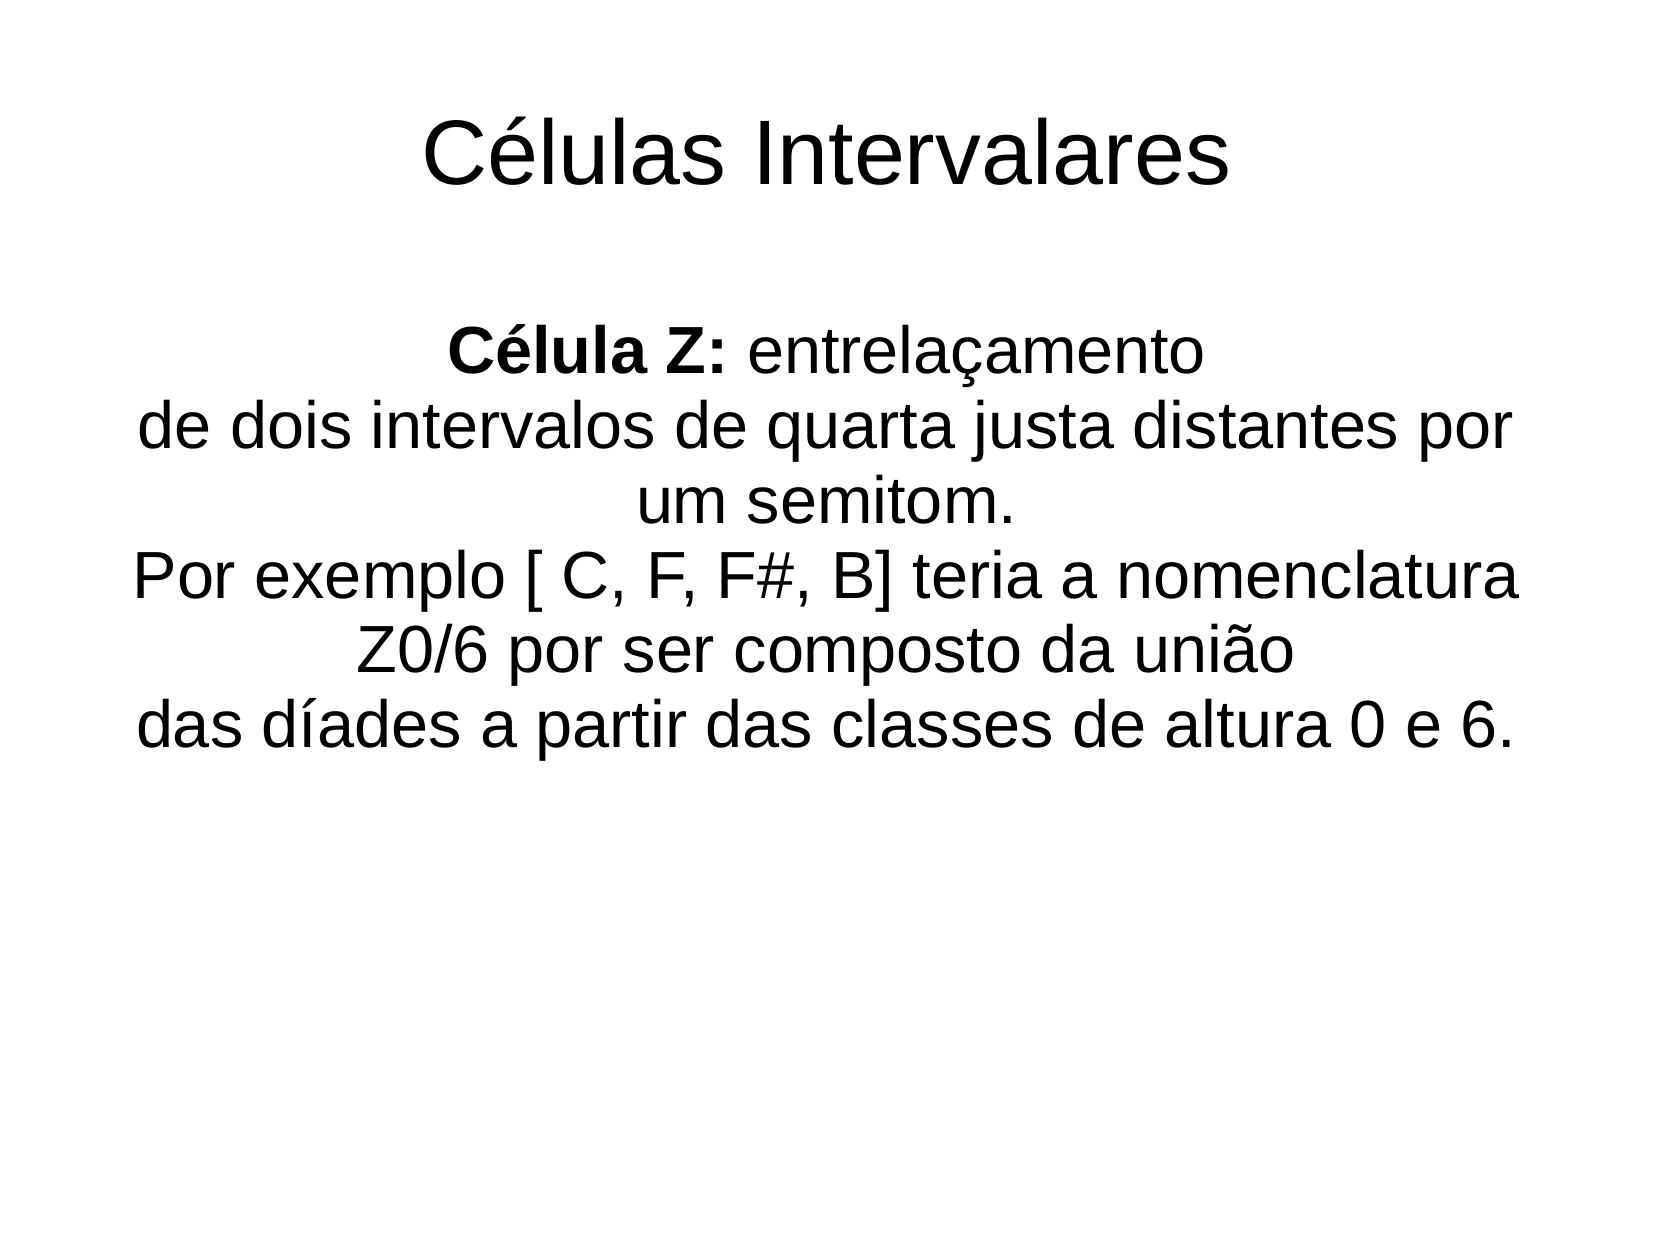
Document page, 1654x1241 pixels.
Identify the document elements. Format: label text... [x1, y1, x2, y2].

title Células Intervalares [82, 49, 1571, 257]
subtitle Célula Z: entrelaçamento de dois intervalos de quarta justa distantes por um semitom. Por exemplo [ C, F, F#, B] teria a nomenclatura Z0/6 por ser composto da união das díades a partir das classes de altura 0 e 6. [82, 290, 1571, 1010]
